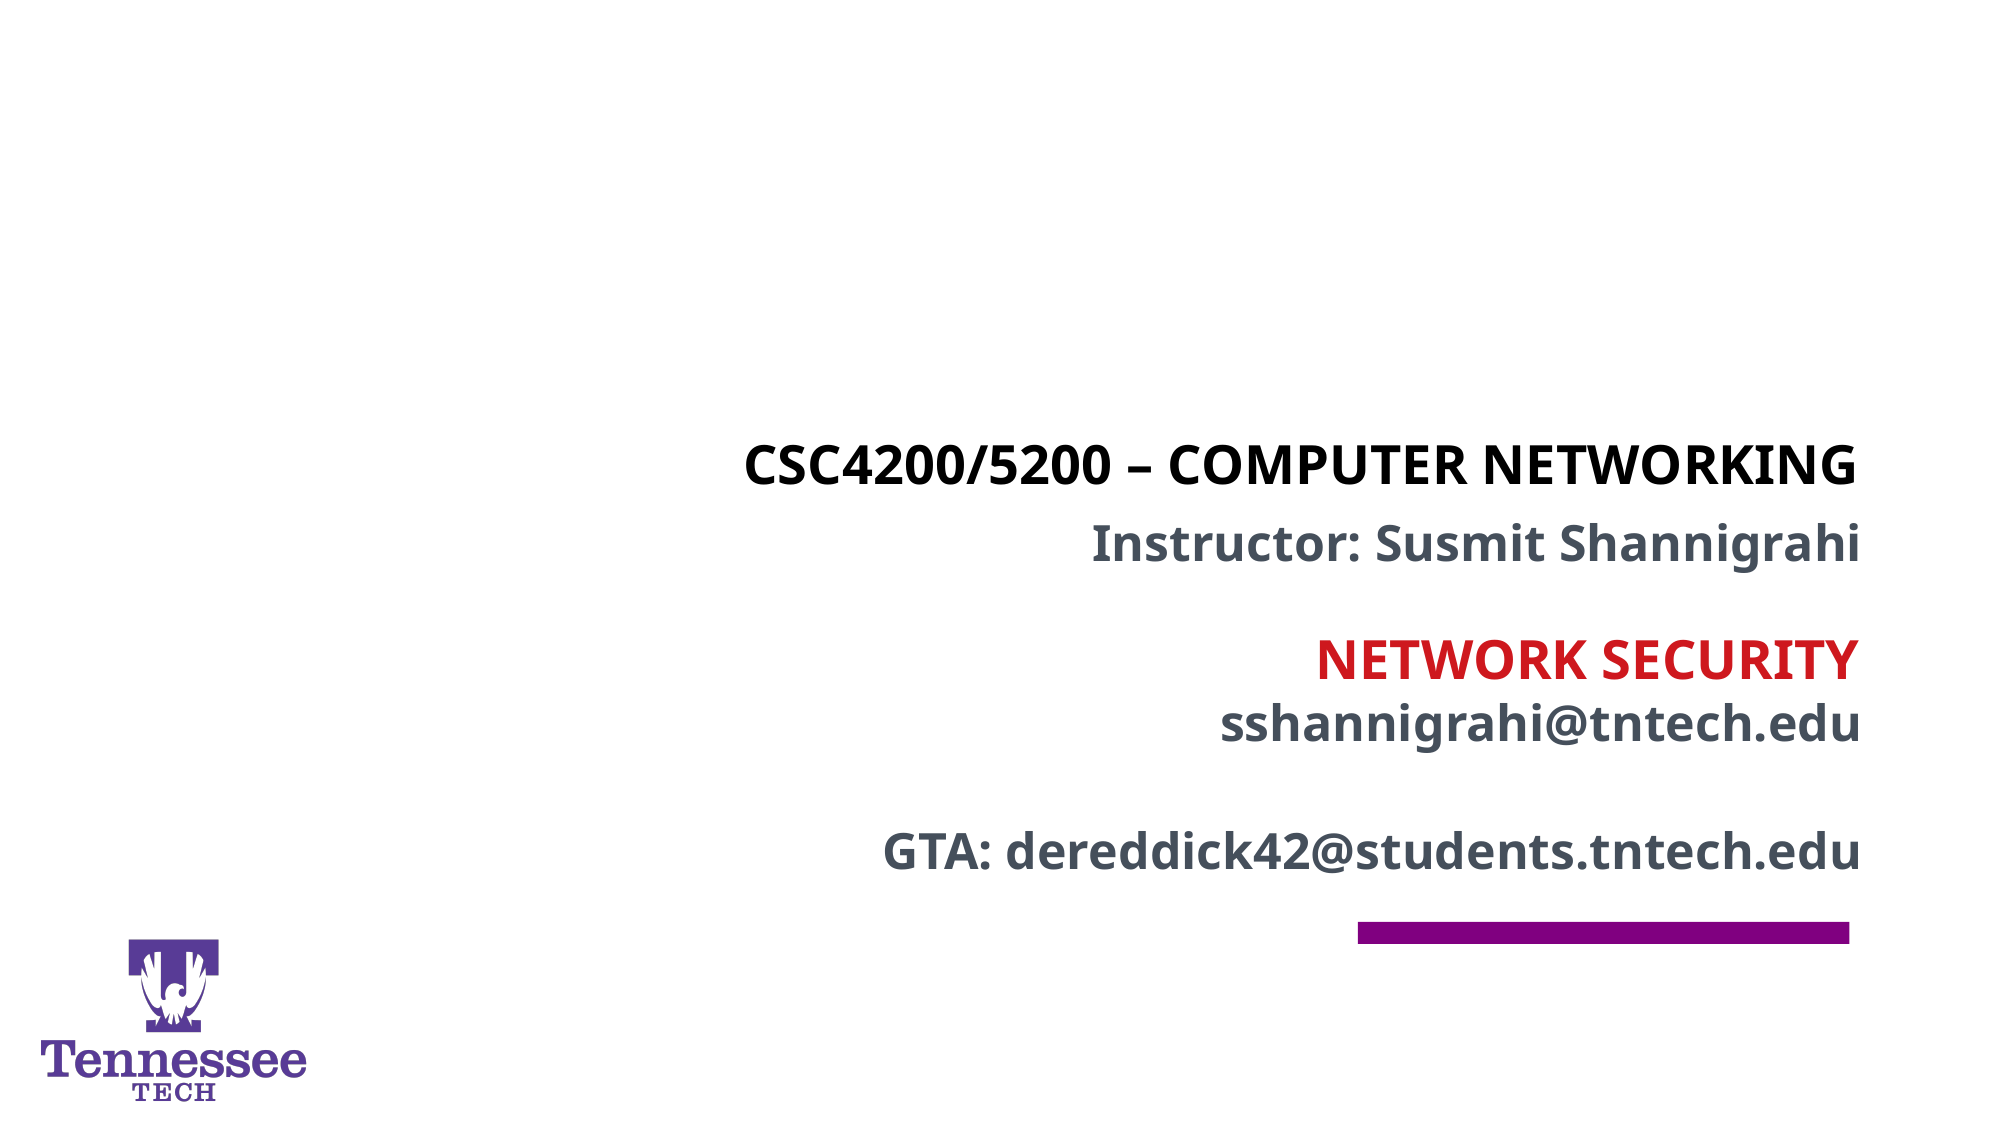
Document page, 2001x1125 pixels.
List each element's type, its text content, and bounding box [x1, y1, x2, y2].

picture [16, 914, 331, 1122]
text_box CSC4200/5200 – Computer Networking Network Security [30, 404, 1875, 706]
text_box Instructor: Susmit Shannigrahi sshannigrahi@tntech.edu GTA: dereddick42@students.tntech.edu [462, 886, 1877, 1075]
